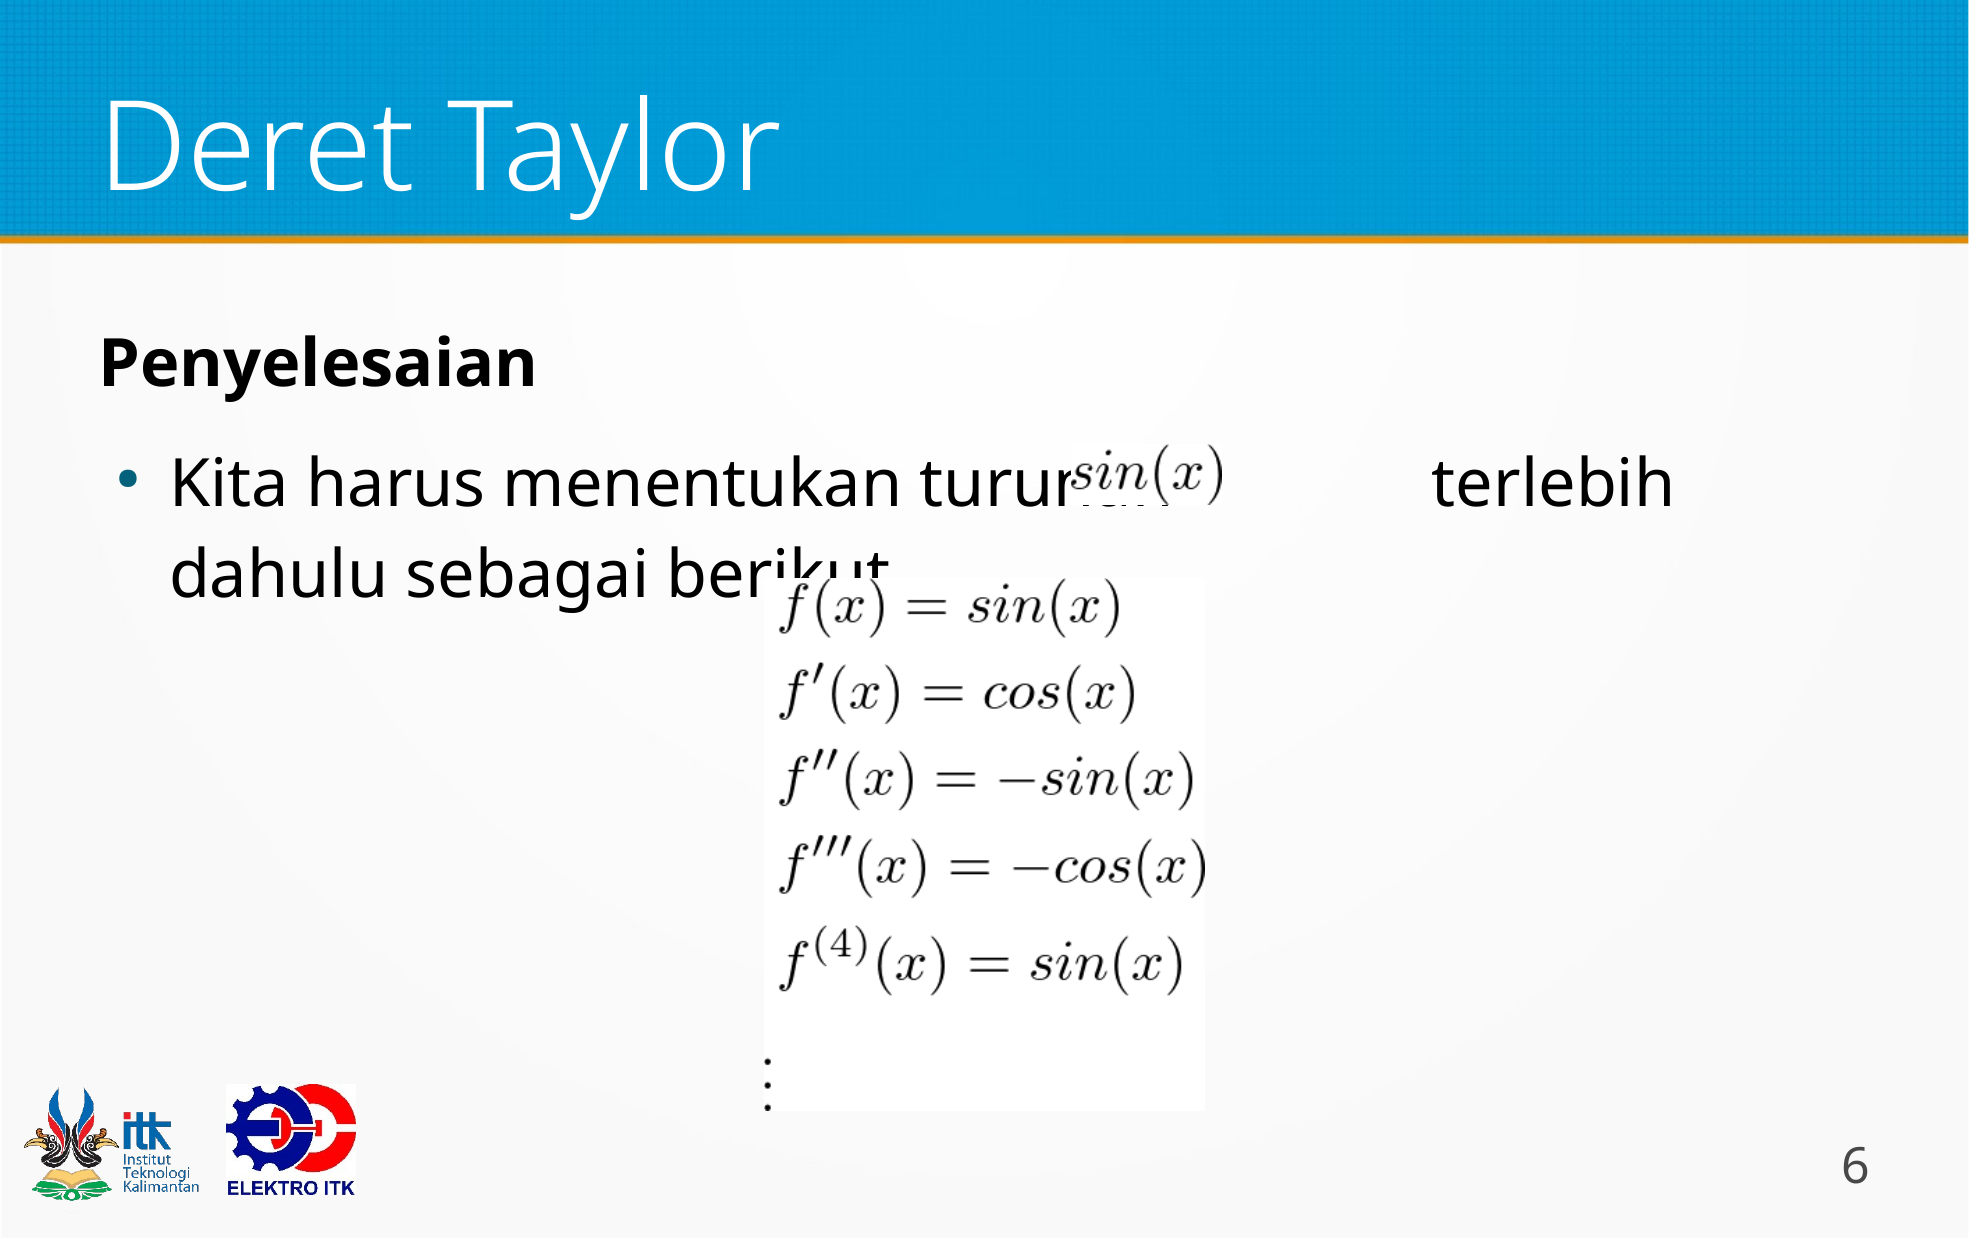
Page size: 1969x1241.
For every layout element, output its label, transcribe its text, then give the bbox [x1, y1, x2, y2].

picture [0, 233, 1969, 1241]
title Deret Taylor [98, 19, 1870, 227]
list Penyelesaian Kita harus menentukan turunan terlebih dahulu sebagai berikut [98, 315, 1861, 1081]
